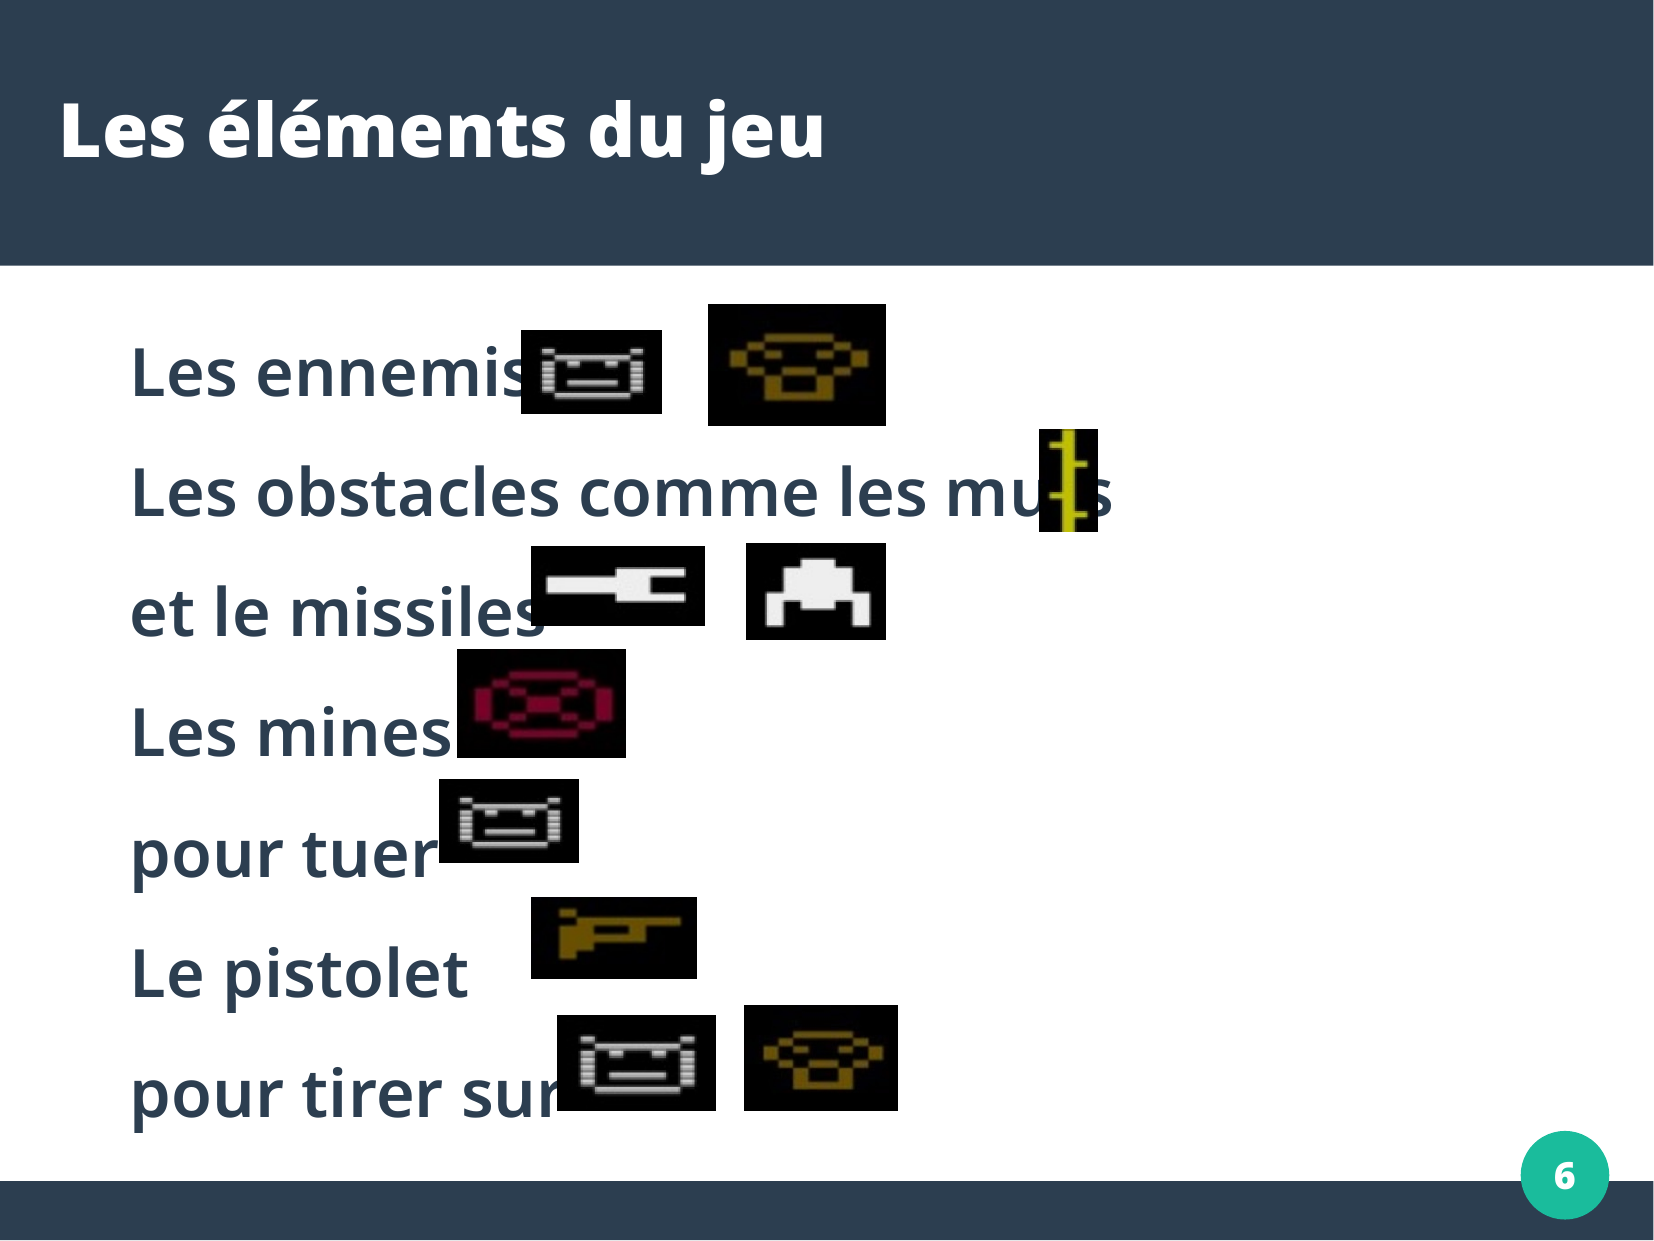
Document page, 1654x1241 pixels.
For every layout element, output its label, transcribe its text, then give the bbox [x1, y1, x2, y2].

picture [531, 897, 697, 979]
picture [521, 330, 662, 414]
picture [746, 543, 886, 640]
picture [708, 304, 886, 426]
picture [744, 1005, 898, 1111]
picture [1039, 429, 1098, 532]
picture [439, 779, 579, 863]
picture [531, 546, 705, 626]
picture [557, 1015, 716, 1111]
title Les éléments du jeu [59, 56, 1595, 200]
list Les ennemis Les obstacles comme les murs et le missiles Les mines pour tuer Le pistolet pour tirer sur [59, 324, 1595, 1152]
picture [457, 649, 626, 758]
